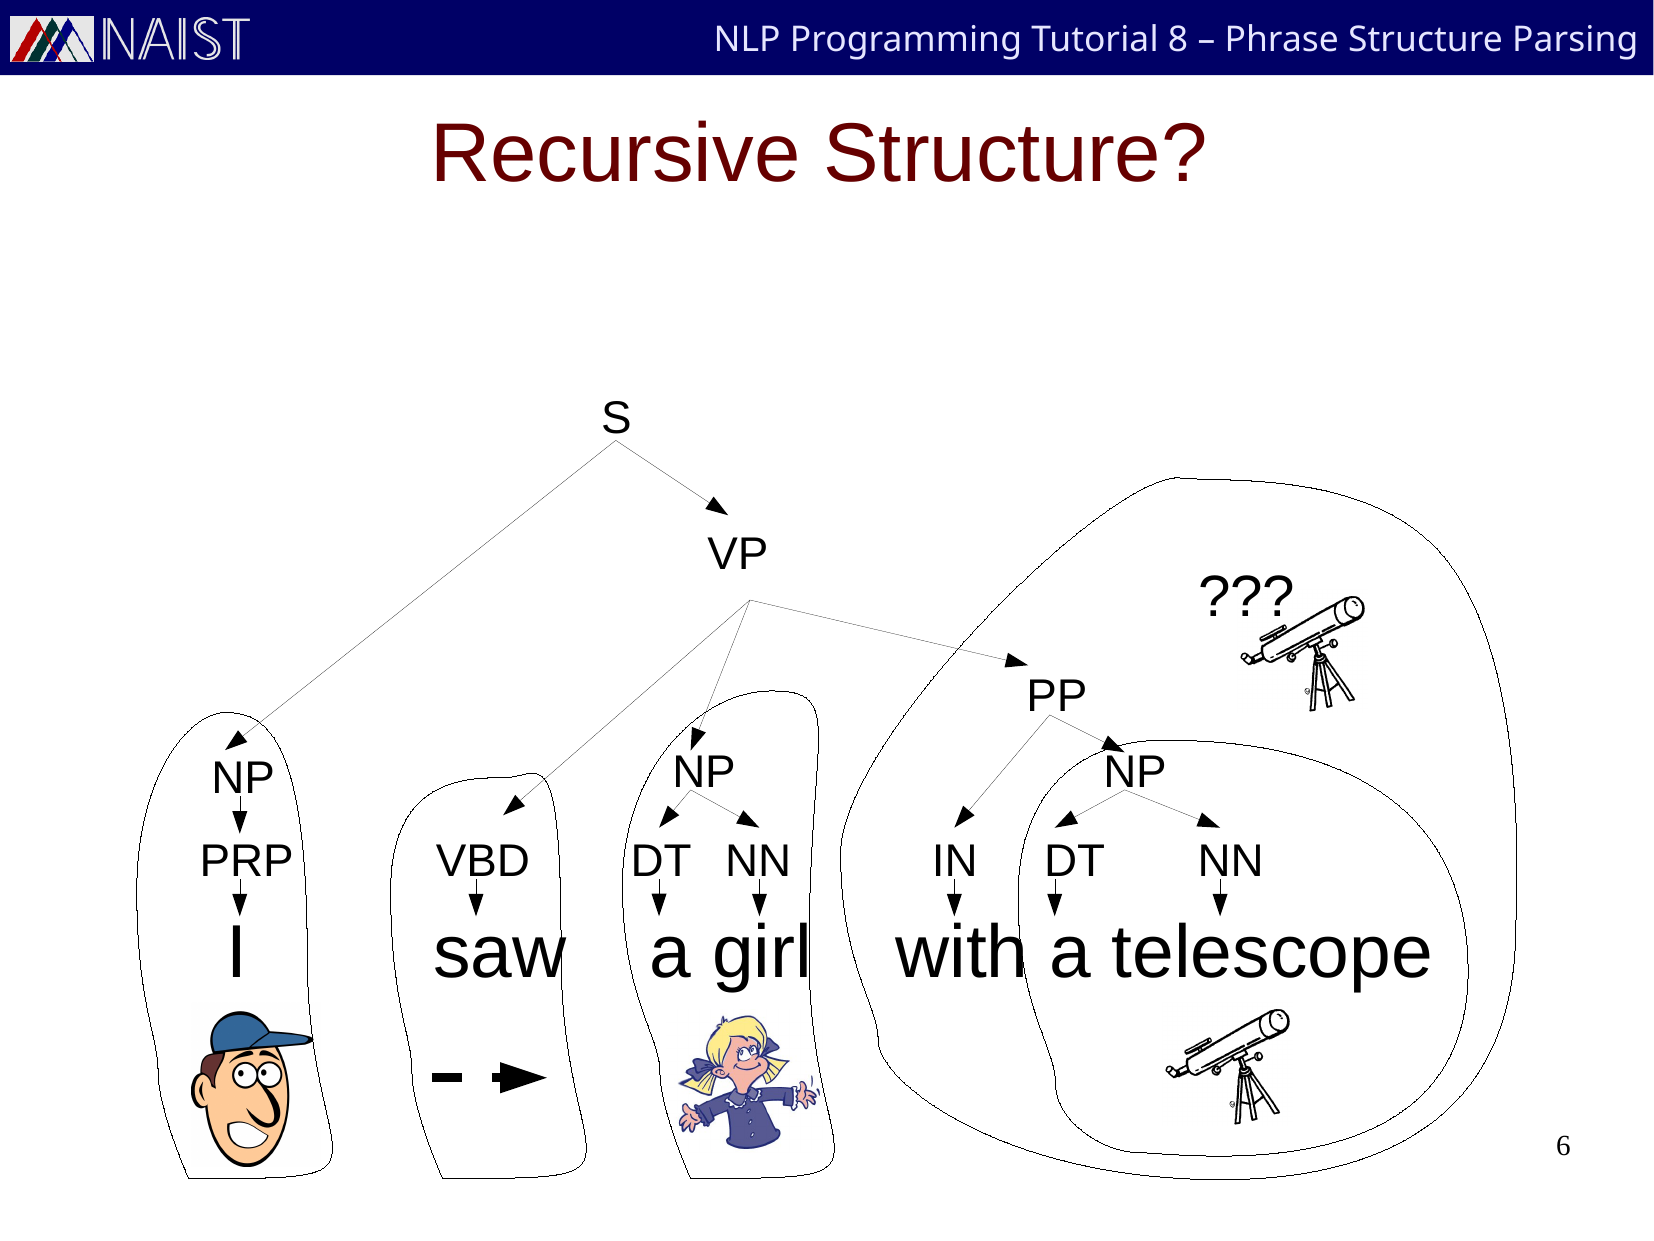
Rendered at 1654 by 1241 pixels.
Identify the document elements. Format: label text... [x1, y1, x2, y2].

text_box S [604, 442, 630, 451]
text_box DT [615, 827, 707, 894]
picture [10, 16, 94, 62]
text_box VP [692, 520, 784, 587]
picture [1162, 1002, 1293, 1126]
text_box NN [710, 827, 807, 894]
text_box ??? [1183, 556, 1311, 637]
text_box NN [1182, 827, 1279, 894]
picture [666, 1009, 823, 1153]
title Recursive Structure? [75, 57, 1564, 249]
text_box NP [657, 738, 751, 805]
text_box PRP [184, 827, 309, 894]
text_box IN [917, 827, 993, 894]
text_box DT [1029, 827, 1121, 894]
text_box S [586, 384, 647, 451]
picture [191, 1002, 321, 1168]
text_box I saw a girl with a telescope [211, 902, 1449, 1002]
text_box NP [196, 744, 290, 811]
picture [102, 17, 251, 57]
text_box VBD [421, 827, 545, 894]
text_box PP [1011, 662, 1103, 729]
picture [1237, 589, 1368, 713]
text_box NP [1088, 738, 1182, 805]
